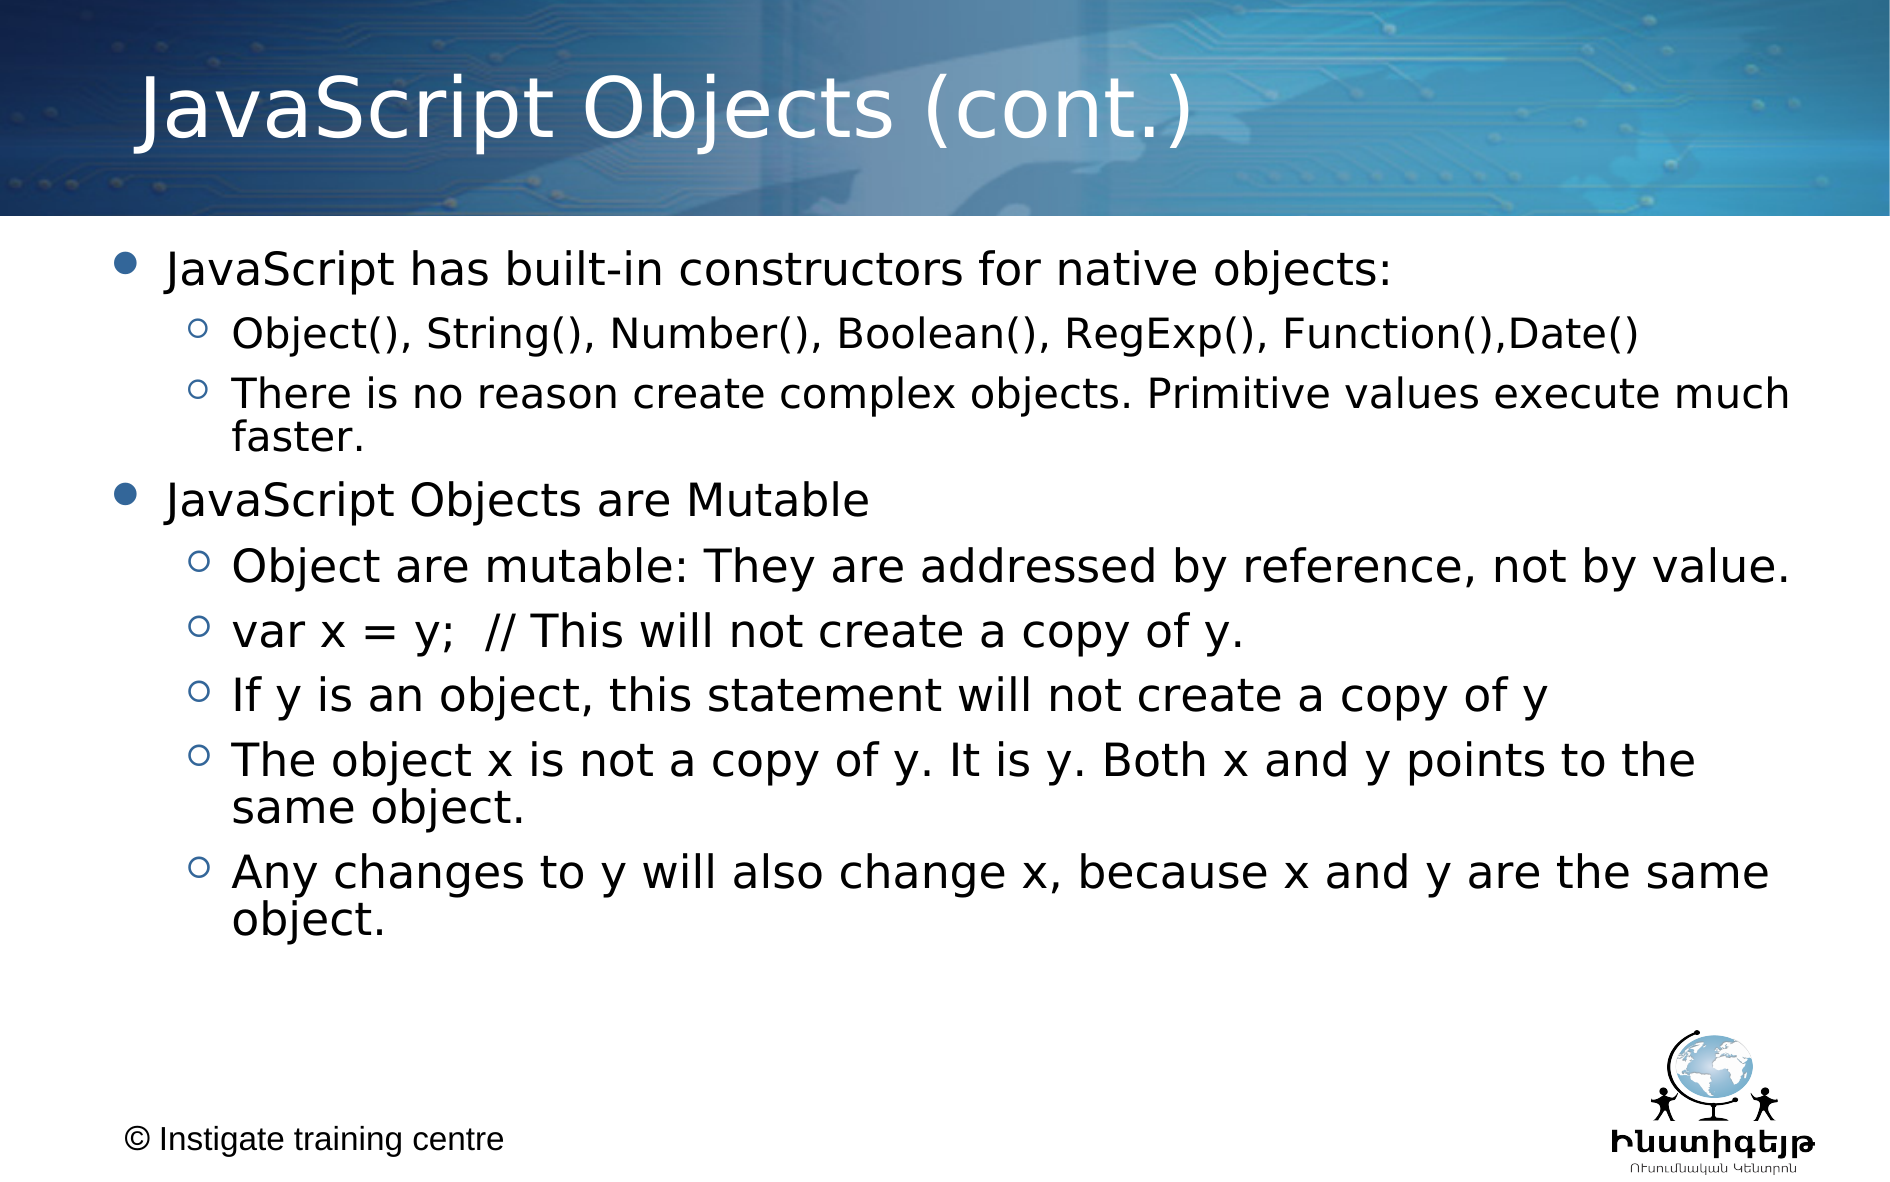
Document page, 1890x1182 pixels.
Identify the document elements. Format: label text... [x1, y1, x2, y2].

list JavaScript has built-in constructors for native objects: Object(), String(), Number(), Boolean(), RegExp(), Function(),Date() There is no reason create complex objects. Primitive values execute much faster. JavaScript Objects are Mutable Object are mutable: They are addressed by reference, not by value. var x = y; // This will not create a copy of y. If y is an object, this statement will not create a copy of y The object x is not a copy of y. It is y. Both x and y points to the same object. Any changes to y will also change x, because x and y are the same object. [110, 247, 1801, 274]
picture [1612, 1030, 1815, 1175]
picture [0, 0, 1890, 216]
